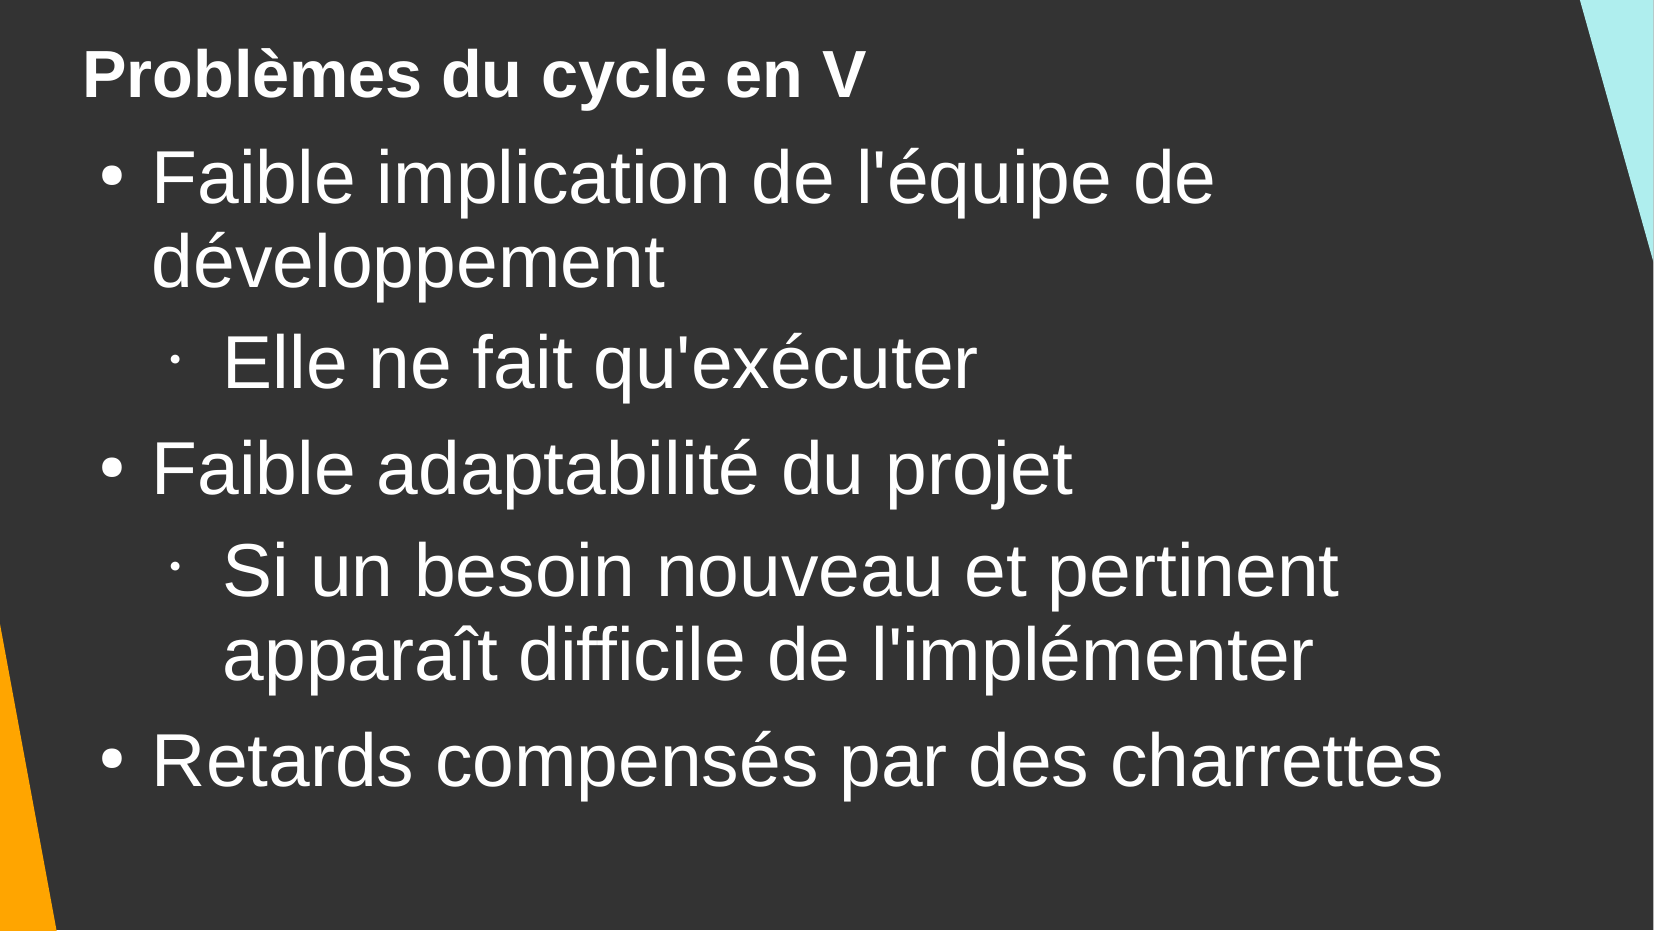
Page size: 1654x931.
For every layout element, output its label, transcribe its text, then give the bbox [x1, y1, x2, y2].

list Faible implication de l'équipe de développement Elle ne fait qu'exécuter Faible adaptabilité du projet Si un besoin nouveau et pertinent apparaît difficile de l'implémenter Retards compensés par des charrettes [80, 135, 1620, 839]
text_box [1579, 0, 1654, 265]
text_box [0, 624, 57, 931]
title Problèmes du cycle en V [82, 37, 1571, 122]
